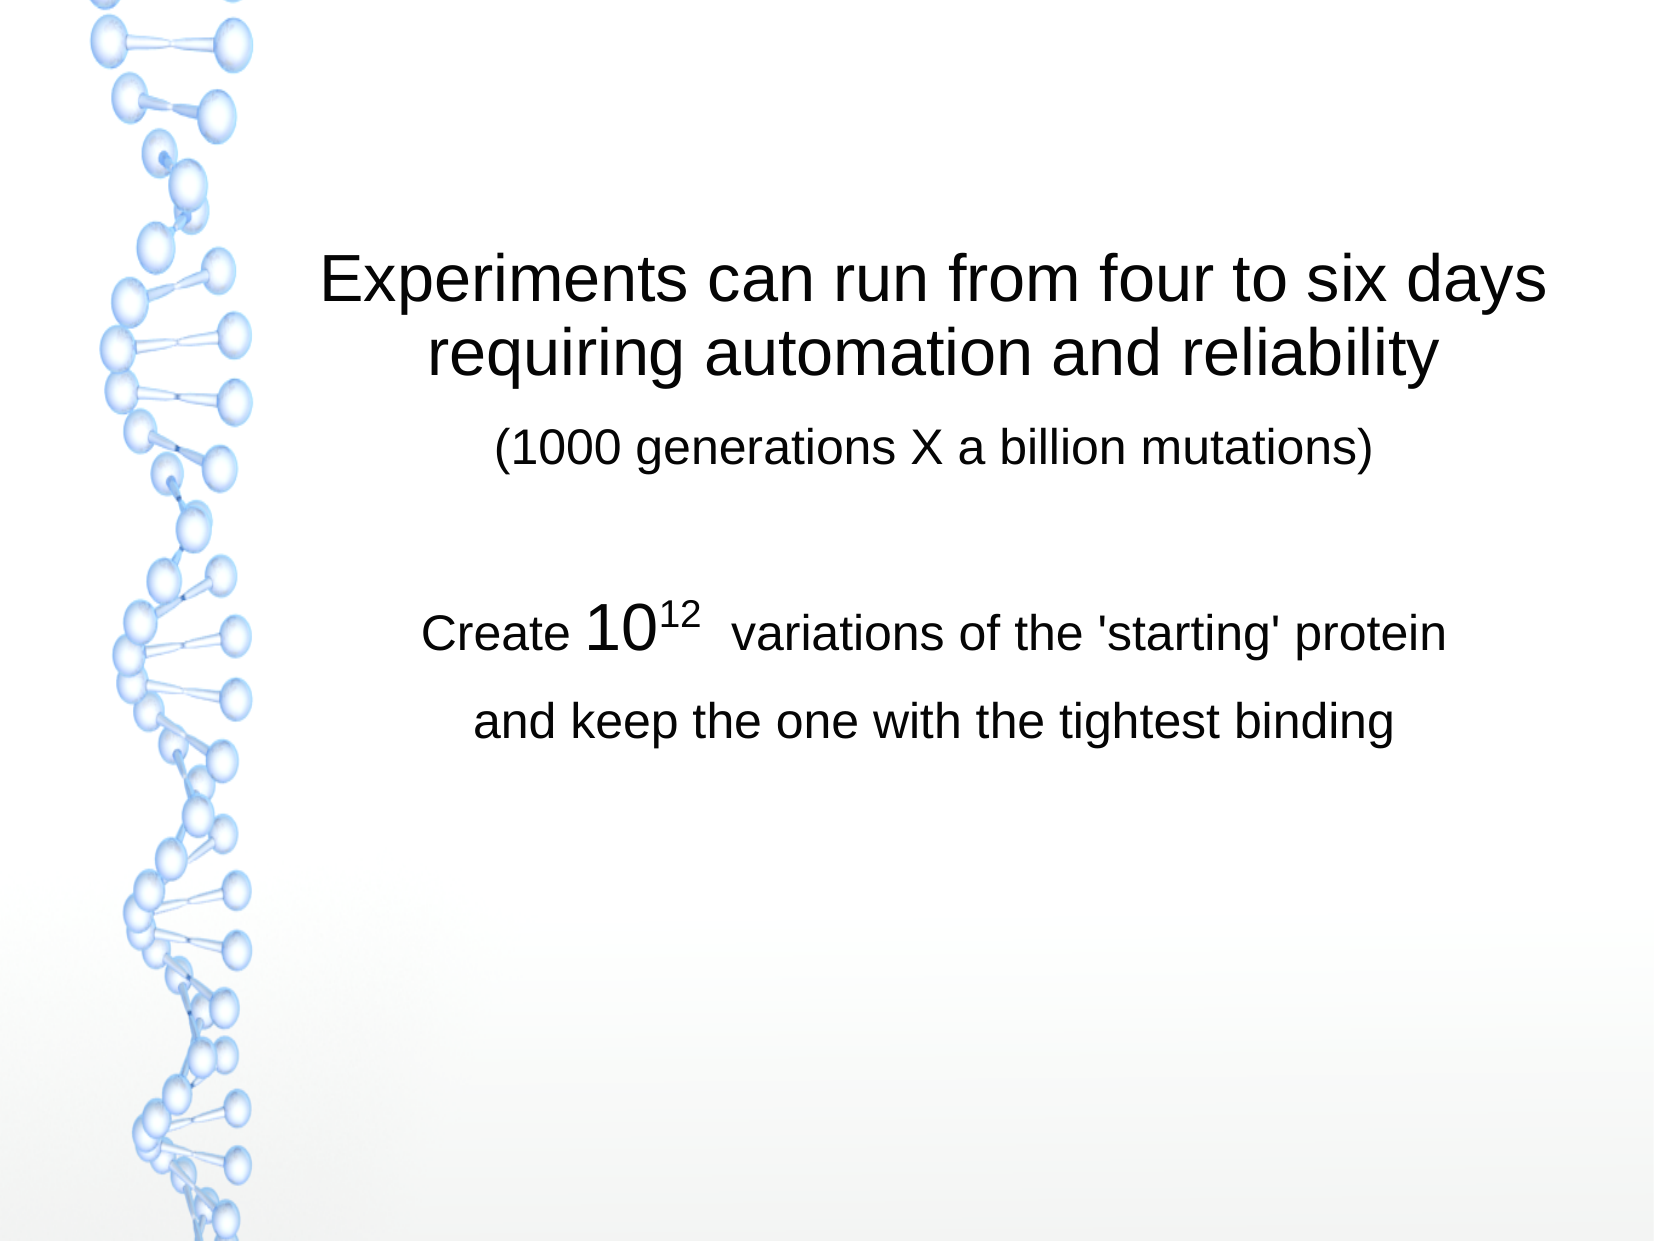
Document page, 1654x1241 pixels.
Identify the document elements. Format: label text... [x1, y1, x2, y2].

picture [0, 0, 1654, 1241]
text_box Experiments can run from four to six days requiring automation and reliability (1000 generations X a billion mutations) Create 1012 variations of the 'starting' protein and keep the one with the tightest binding [270, 104, 1599, 1077]
